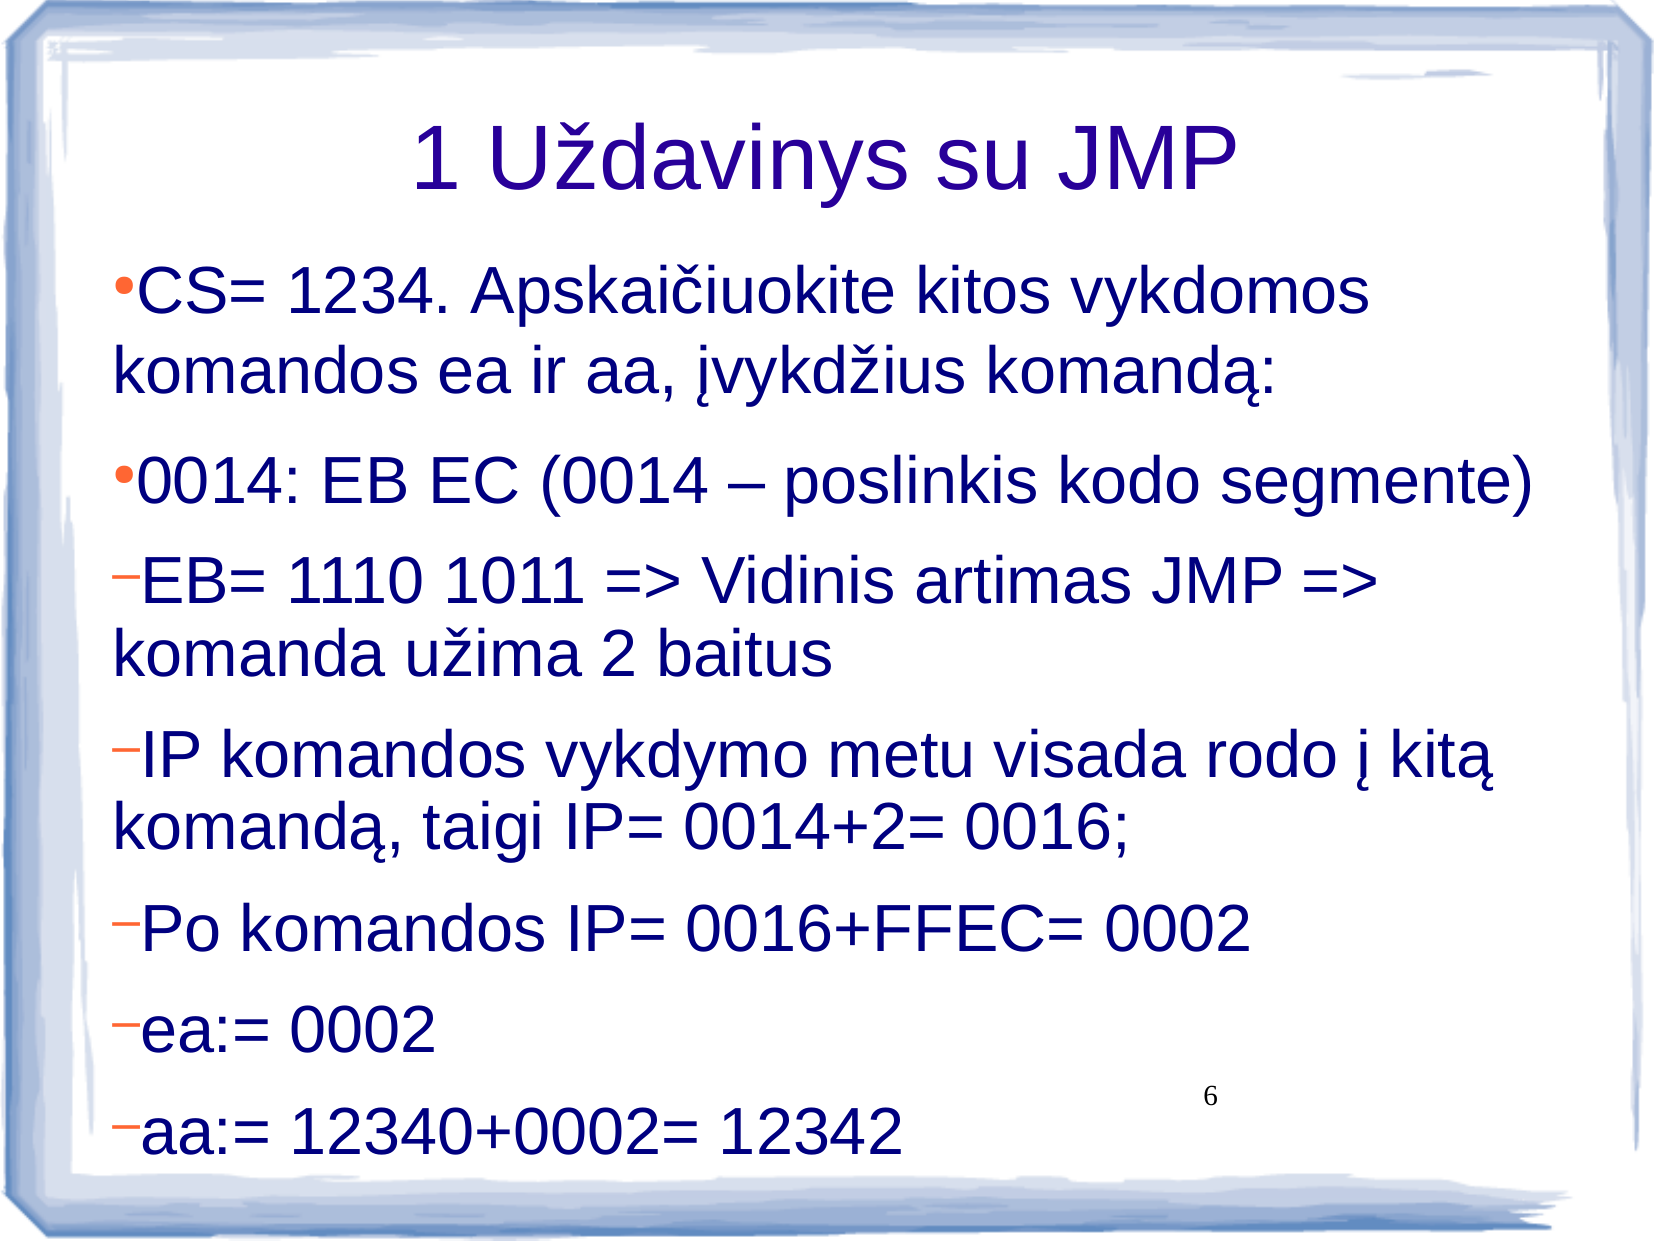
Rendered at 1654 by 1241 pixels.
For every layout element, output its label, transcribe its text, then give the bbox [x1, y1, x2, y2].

list CS= 1234. Apskaičiuokite kitos vykdomos komandos ea ir aa, įvykdžius komandą: 0014: EB EC (0014 – poslinkis kodo segmente) EB= 1110 1011 => Vidinis artimas JMP => komanda užima 2 baitus IP komandos vykdymo metu visada rodo į kitą komandą, taigi IP= 0014+2= 0016; Po komandos IP= 0016+FFEC= 0002 ea:= 0002 aa:= 12340+0002= 12342 [112, 247, 1589, 1197]
title 1 Uždavinys su JMP [82, 56, 1571, 250]
